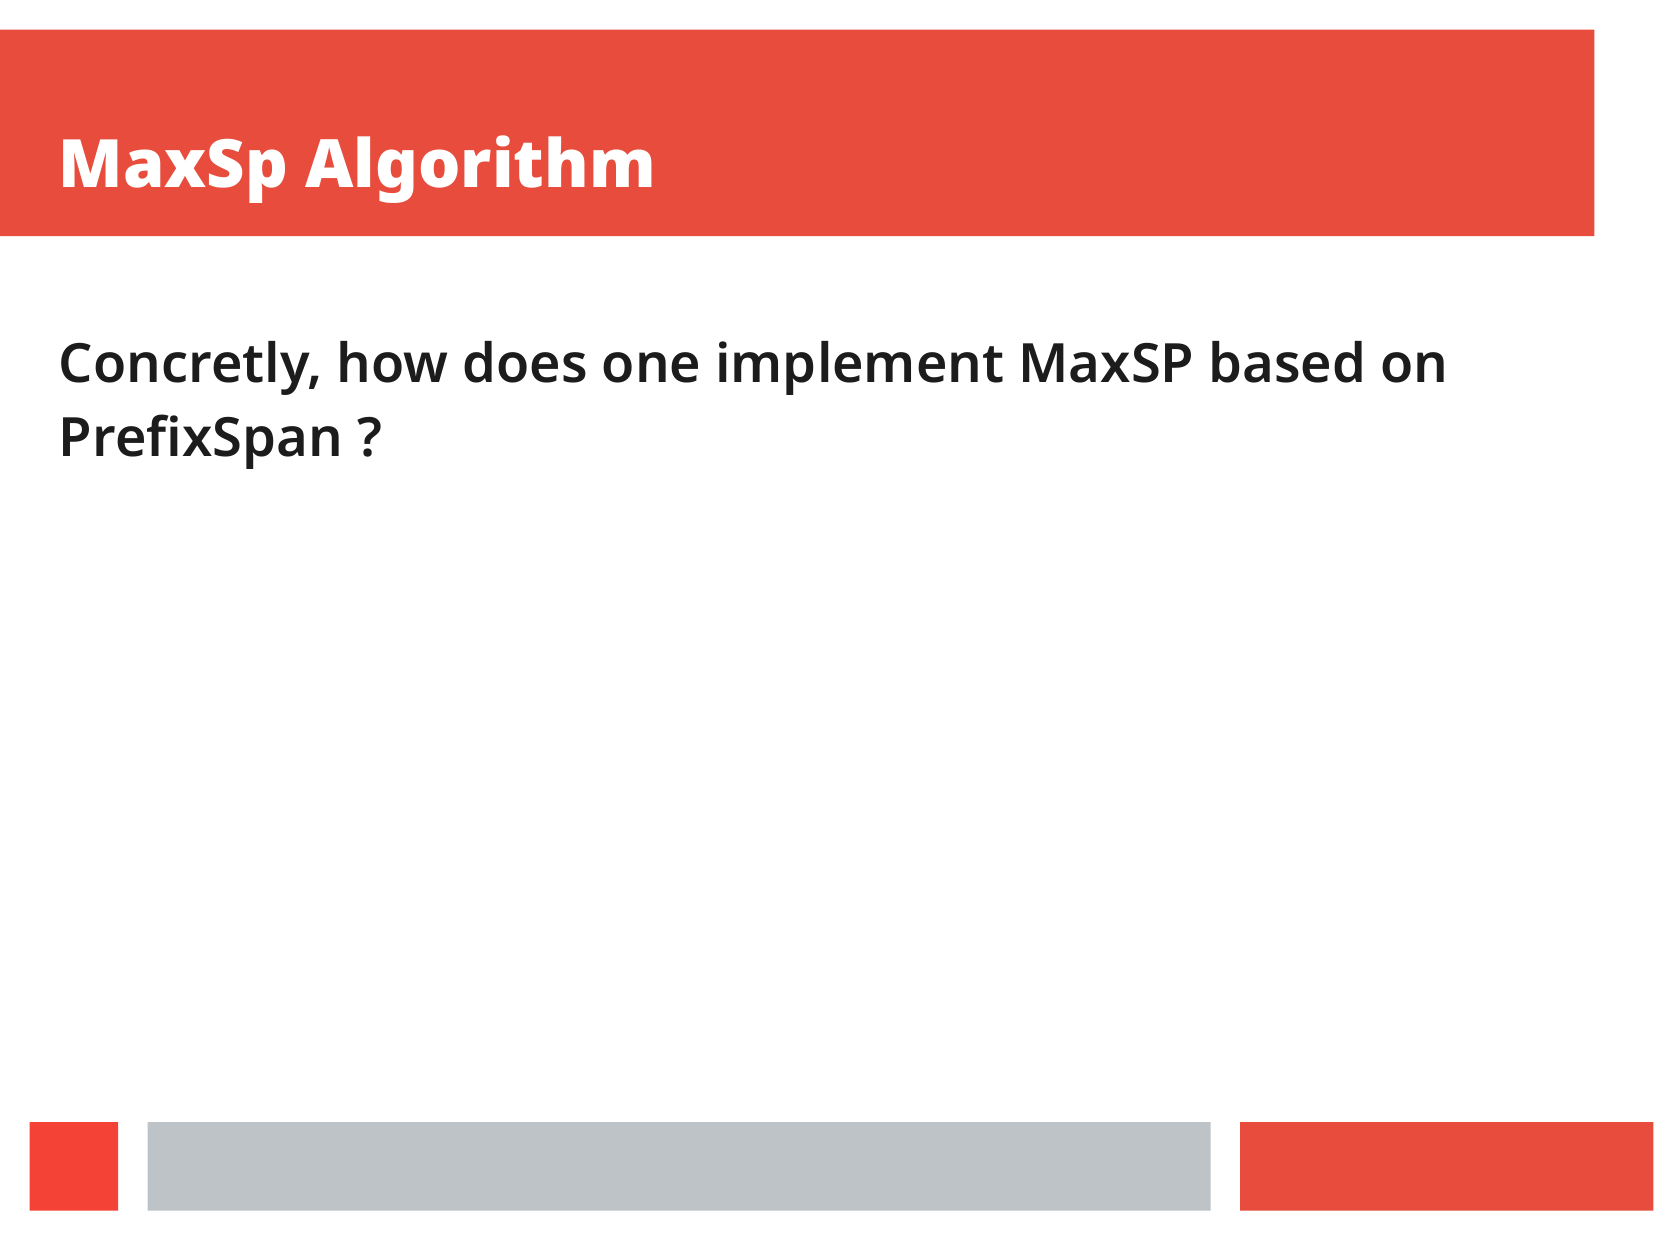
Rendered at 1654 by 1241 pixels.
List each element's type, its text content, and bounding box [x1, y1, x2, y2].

list Concretly, how does one implement MaxSP based on PrefixSpan ? [59, 324, 1565, 1093]
title MaxSp Algorithm [59, 59, 1595, 207]
